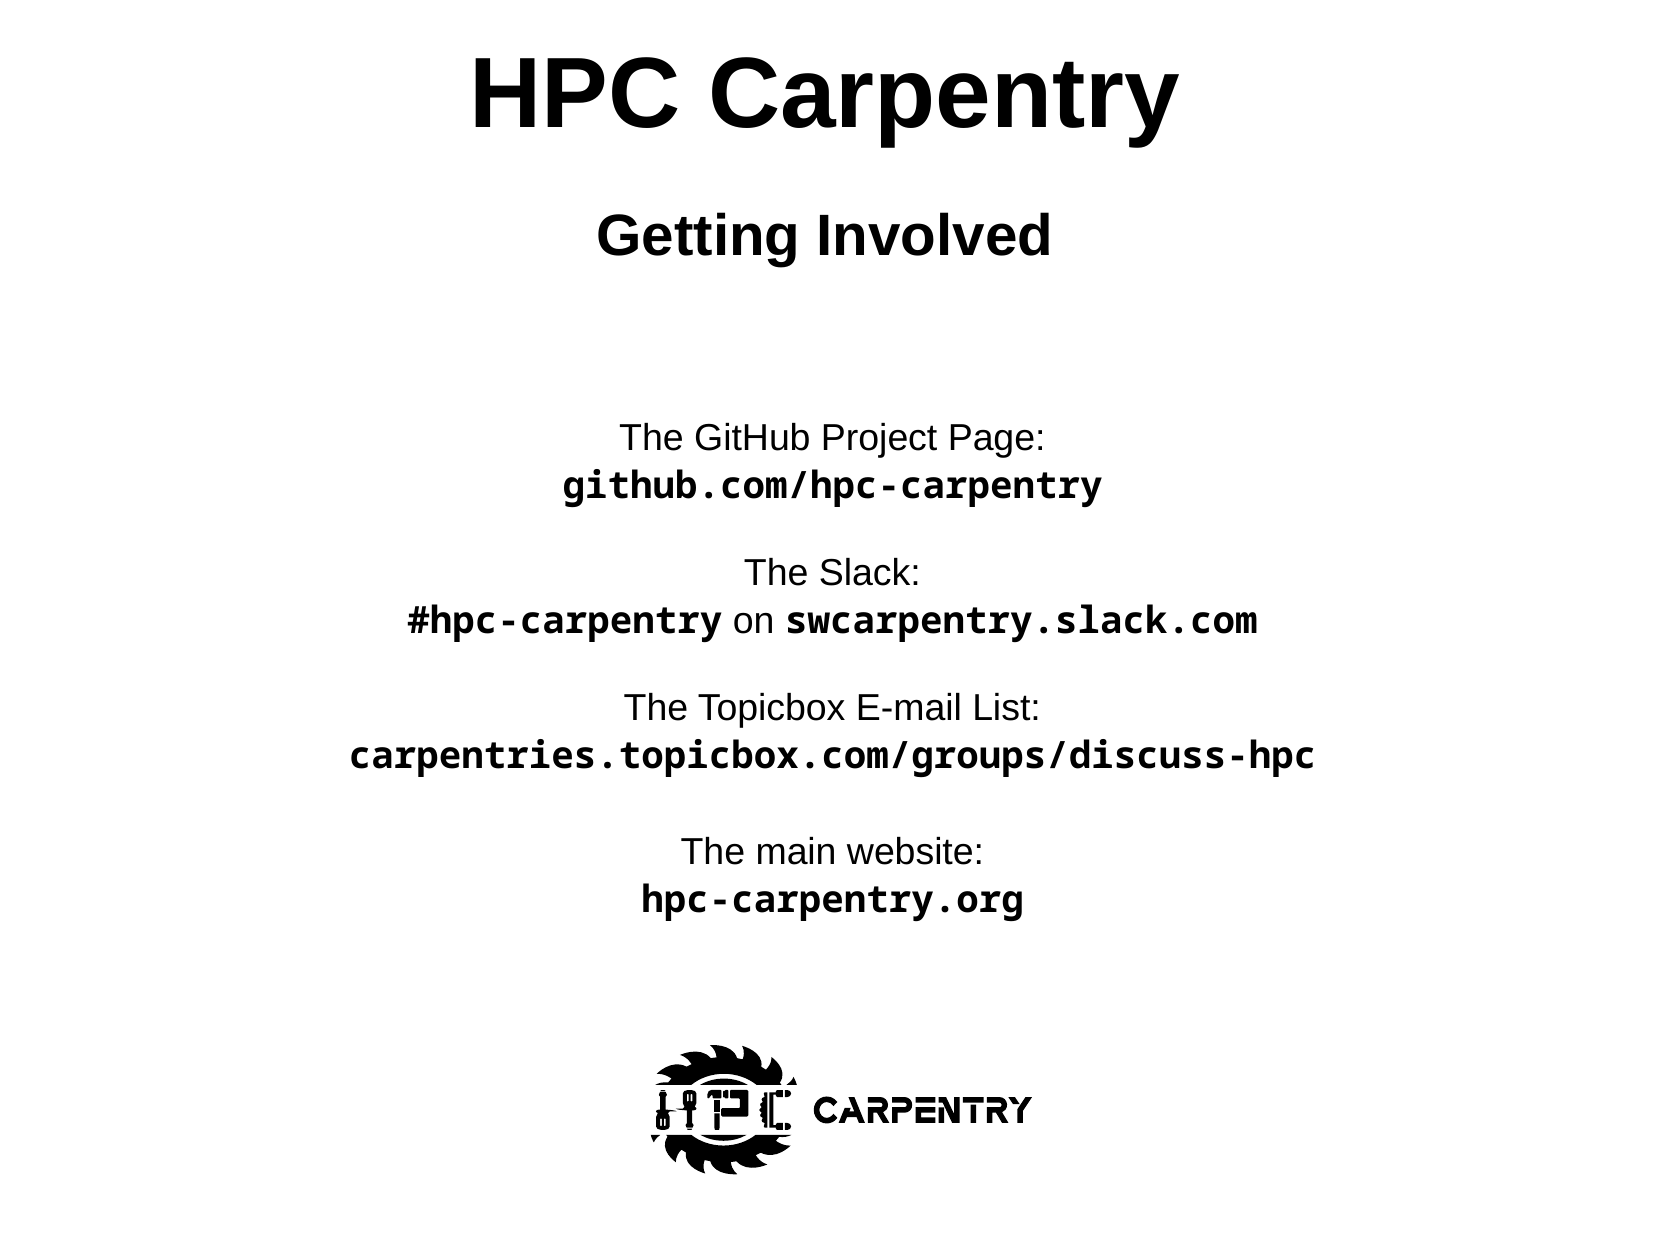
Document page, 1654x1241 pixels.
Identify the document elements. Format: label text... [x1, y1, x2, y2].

text_box HPC Carpentry [45, 30, 1606, 166]
picture [586, 1012, 1097, 1210]
text_box The GitHub Project Page: github.com/hpc-carpentry The Slack: #hpc-carpentry on swcarpentry.slack.com The Topicbox E-mail List: carpentries.topicbox.com/groups/discuss-hpc The main website: hpc-carpentry.org [120, 409, 1546, 931]
text_box Getting Involved [75, 195, 1576, 275]
